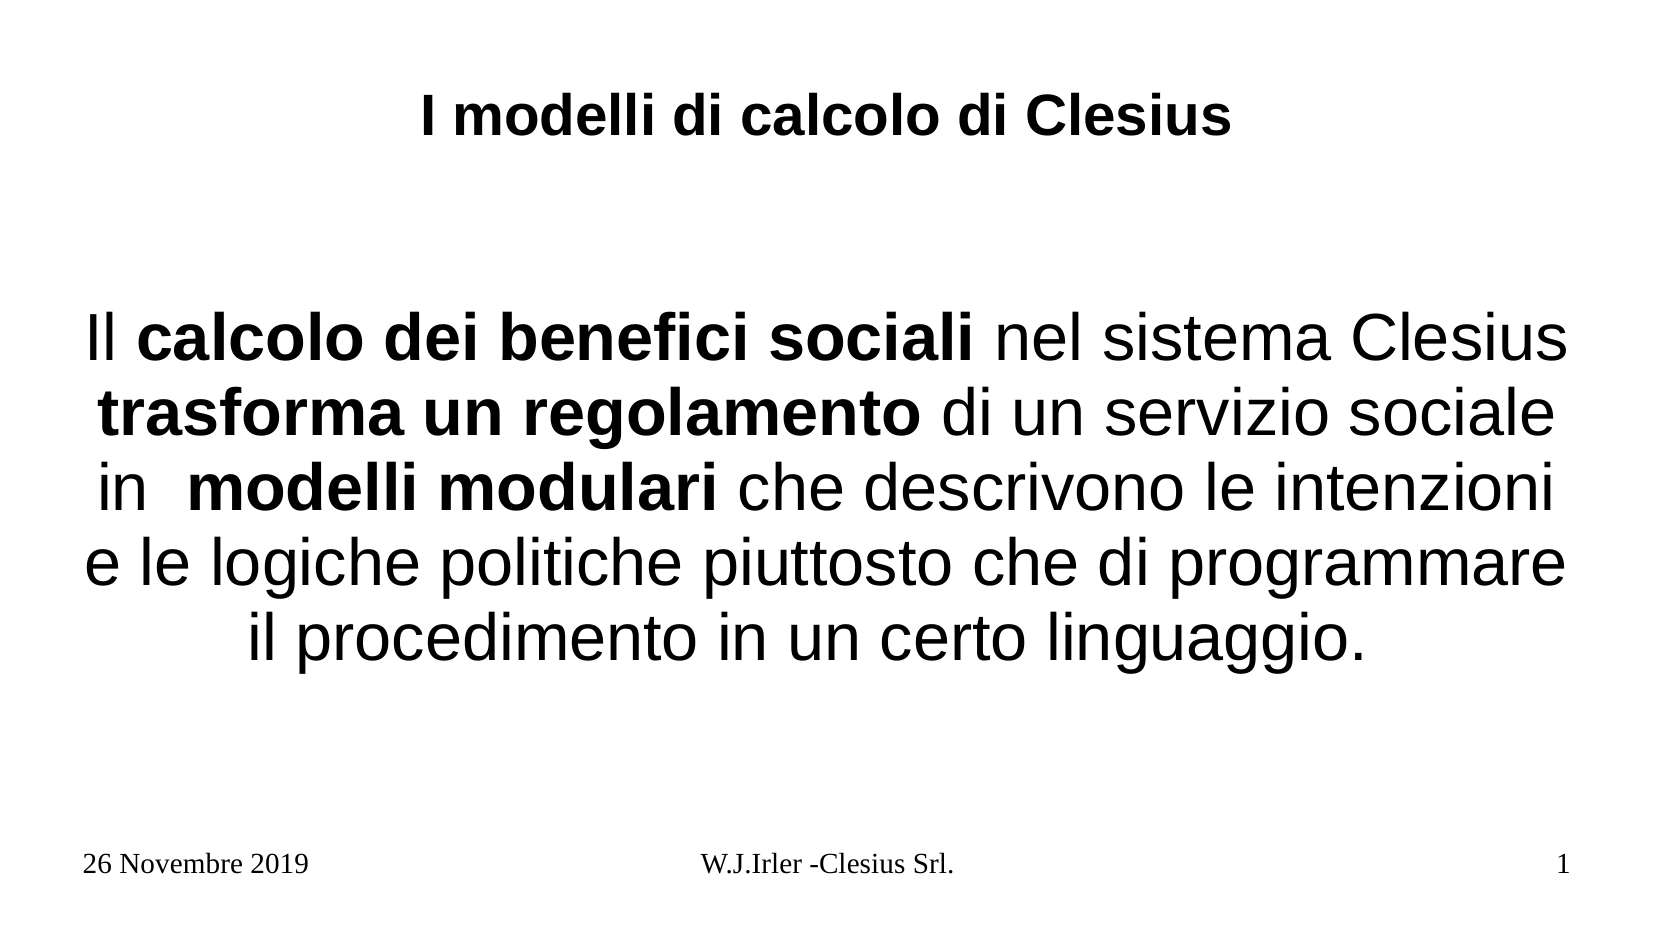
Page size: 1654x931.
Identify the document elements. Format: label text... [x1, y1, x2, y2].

title I modelli di calcolo di Clesius [82, 37, 1571, 193]
subtitle Il calcolo dei benefici sociali nel sistema Clesius trasforma un regolamento di un servizio sociale in modelli modulari che descrivono le intenzioni e le logiche politiche piuttosto che di programmare il procedimento in un certo linguaggio. [82, 217, 1571, 758]
